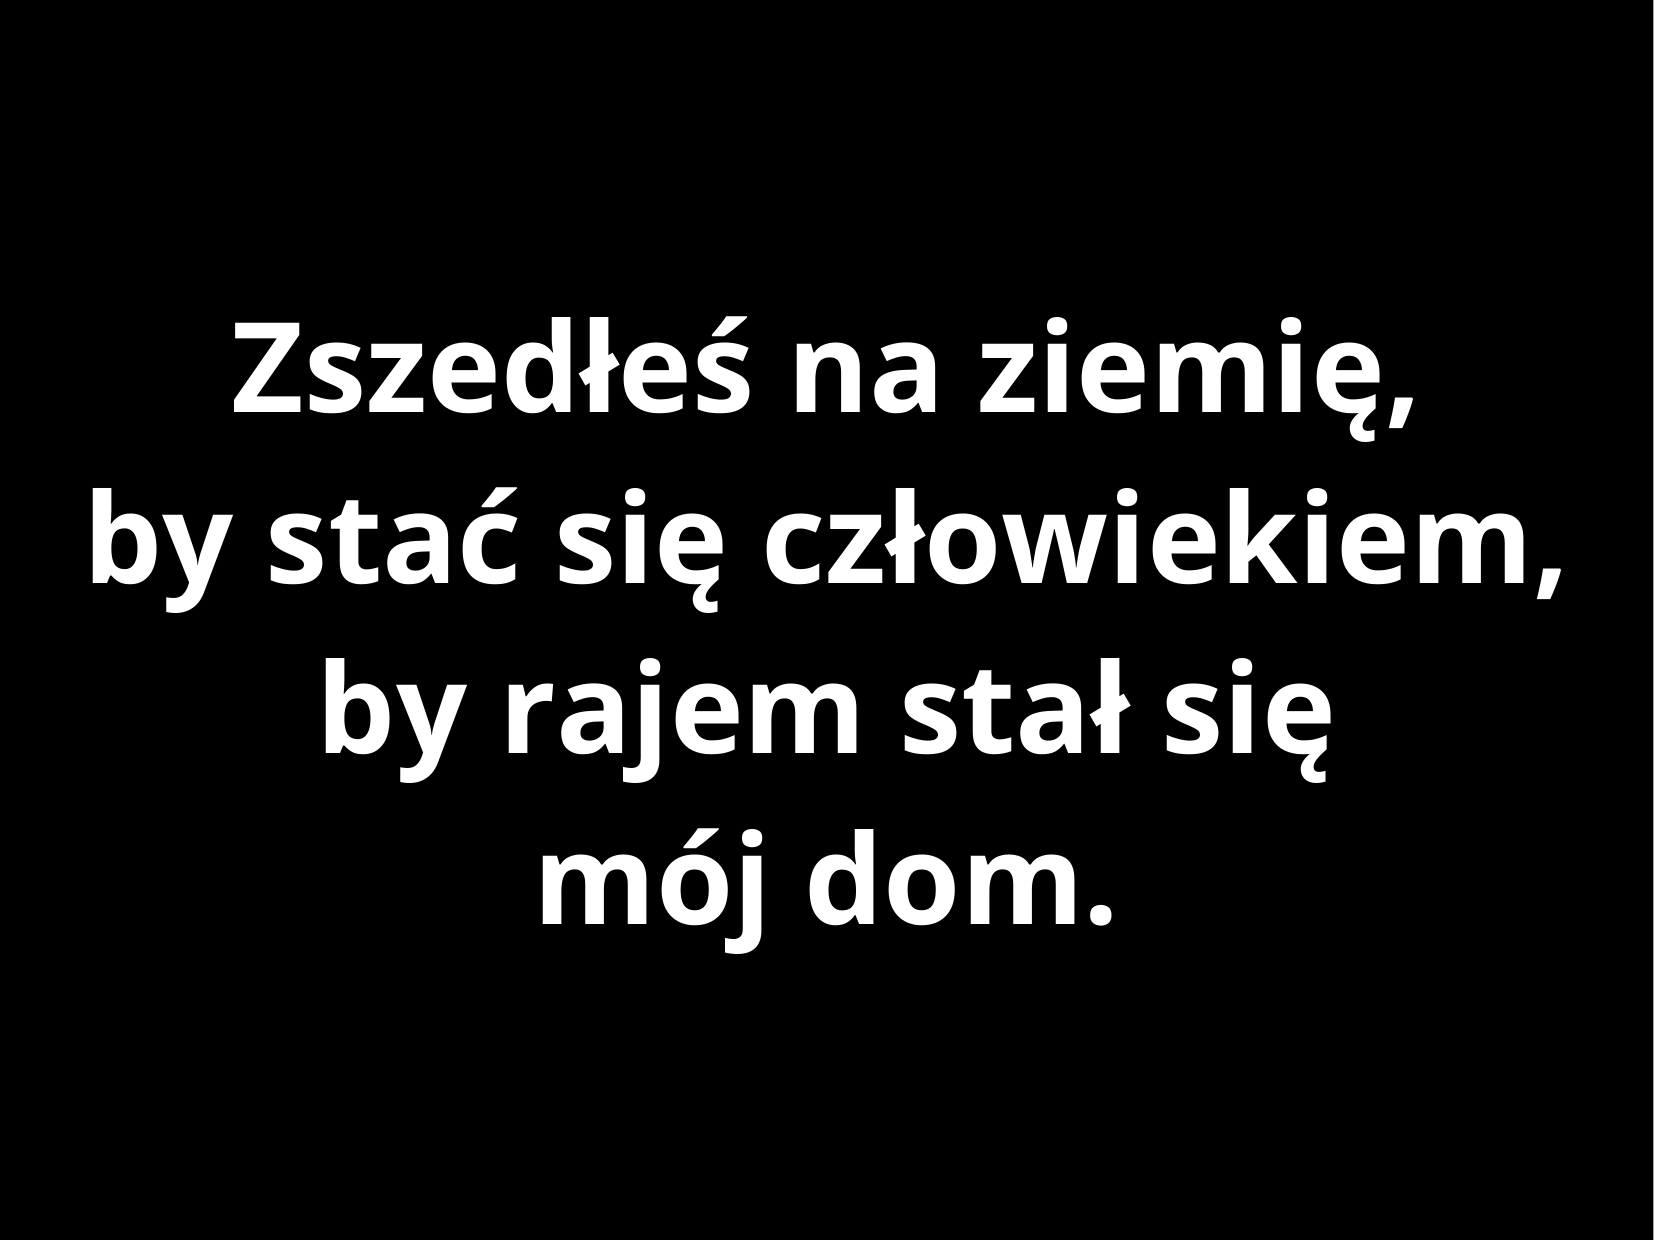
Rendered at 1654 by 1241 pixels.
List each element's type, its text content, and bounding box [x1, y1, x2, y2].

title Zszedłeś na ziemię, by stać się człowiekiem, by rajem stał się mój dom. [0, 0, 1654, 1241]
